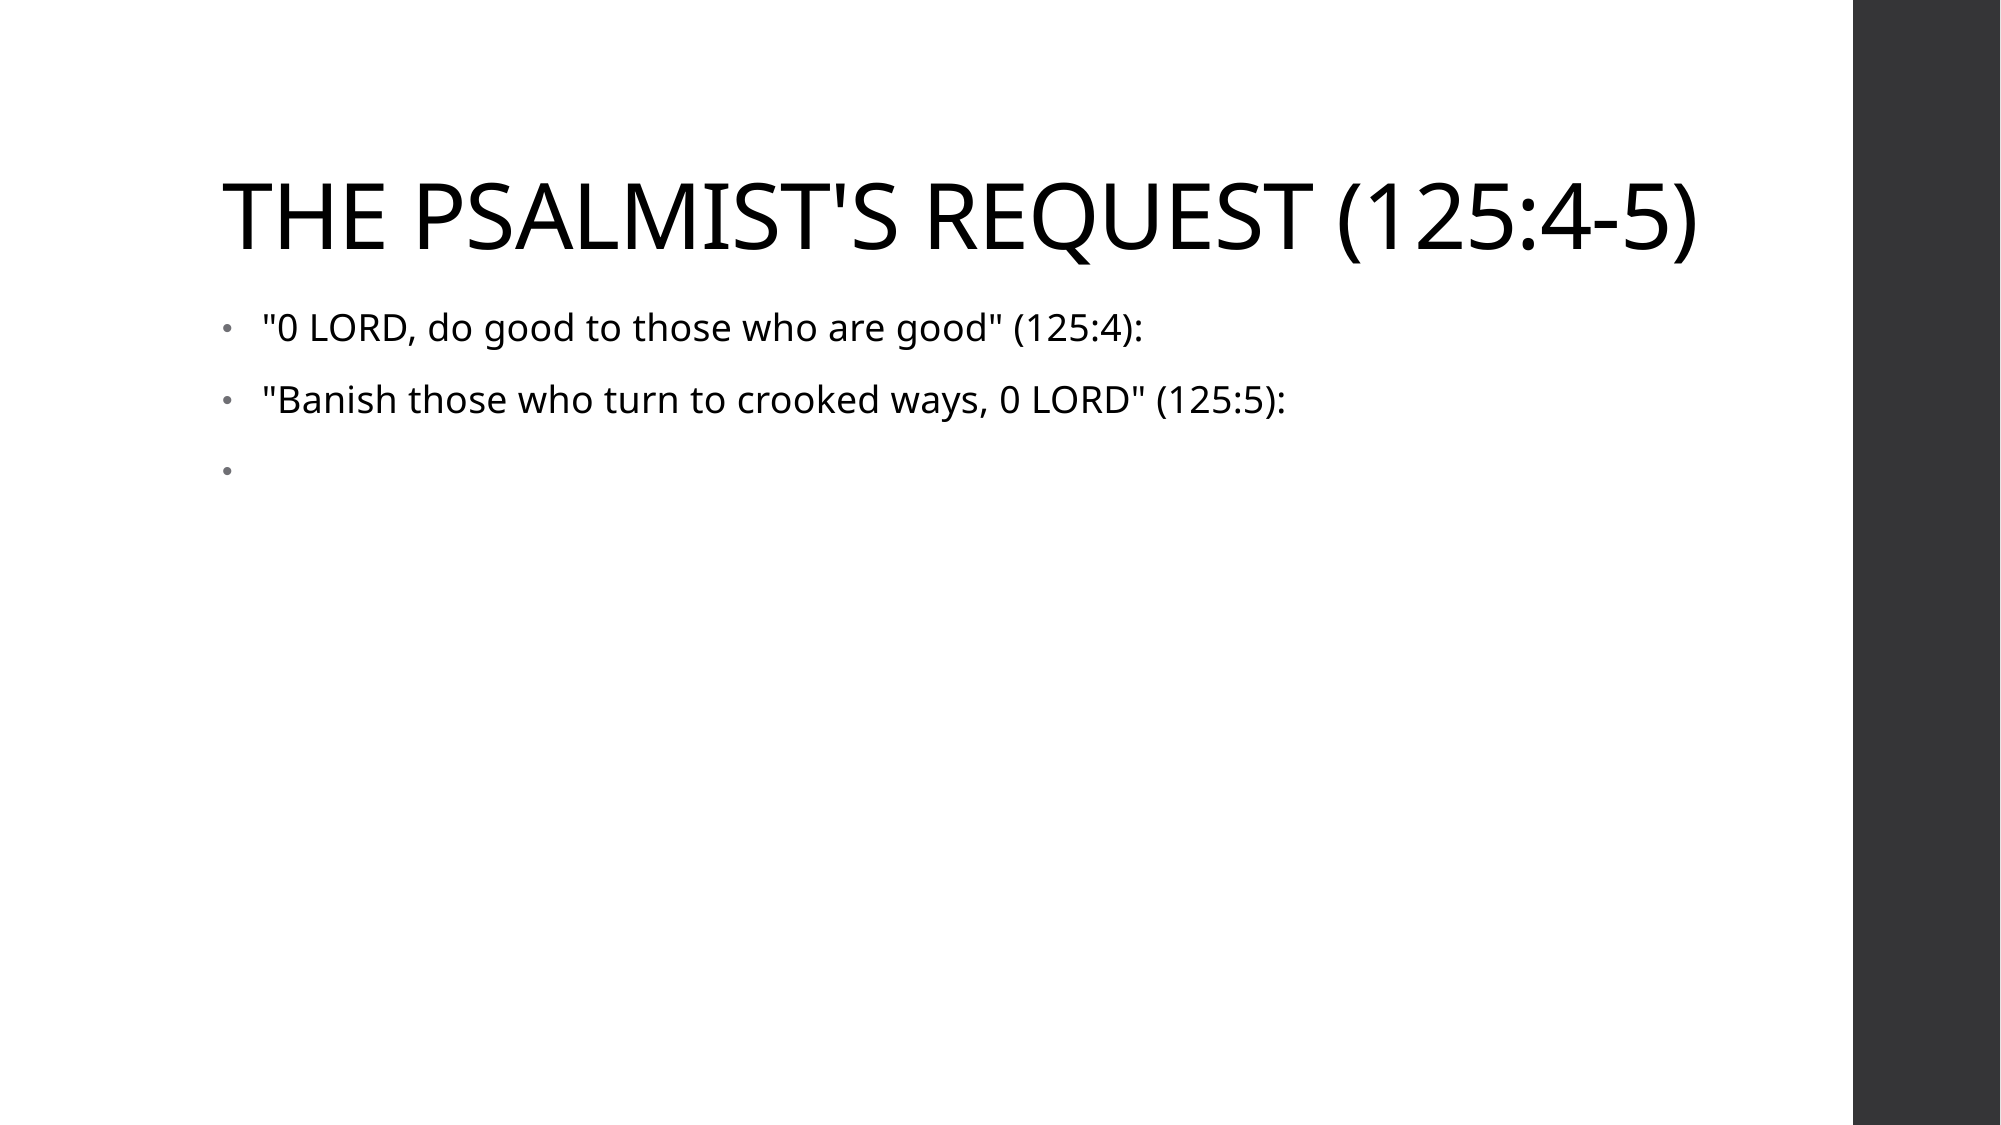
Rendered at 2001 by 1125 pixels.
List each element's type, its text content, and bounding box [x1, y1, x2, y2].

list "0 LORD, do good to those who are good" (125:4): "Banish those who turn to crooked ways, 0 LORD" (125:5): [206, 299, 1617, 1014]
title THE PSALMIST'S REQUEST (125:4-5) [206, 60, 1797, 278]
